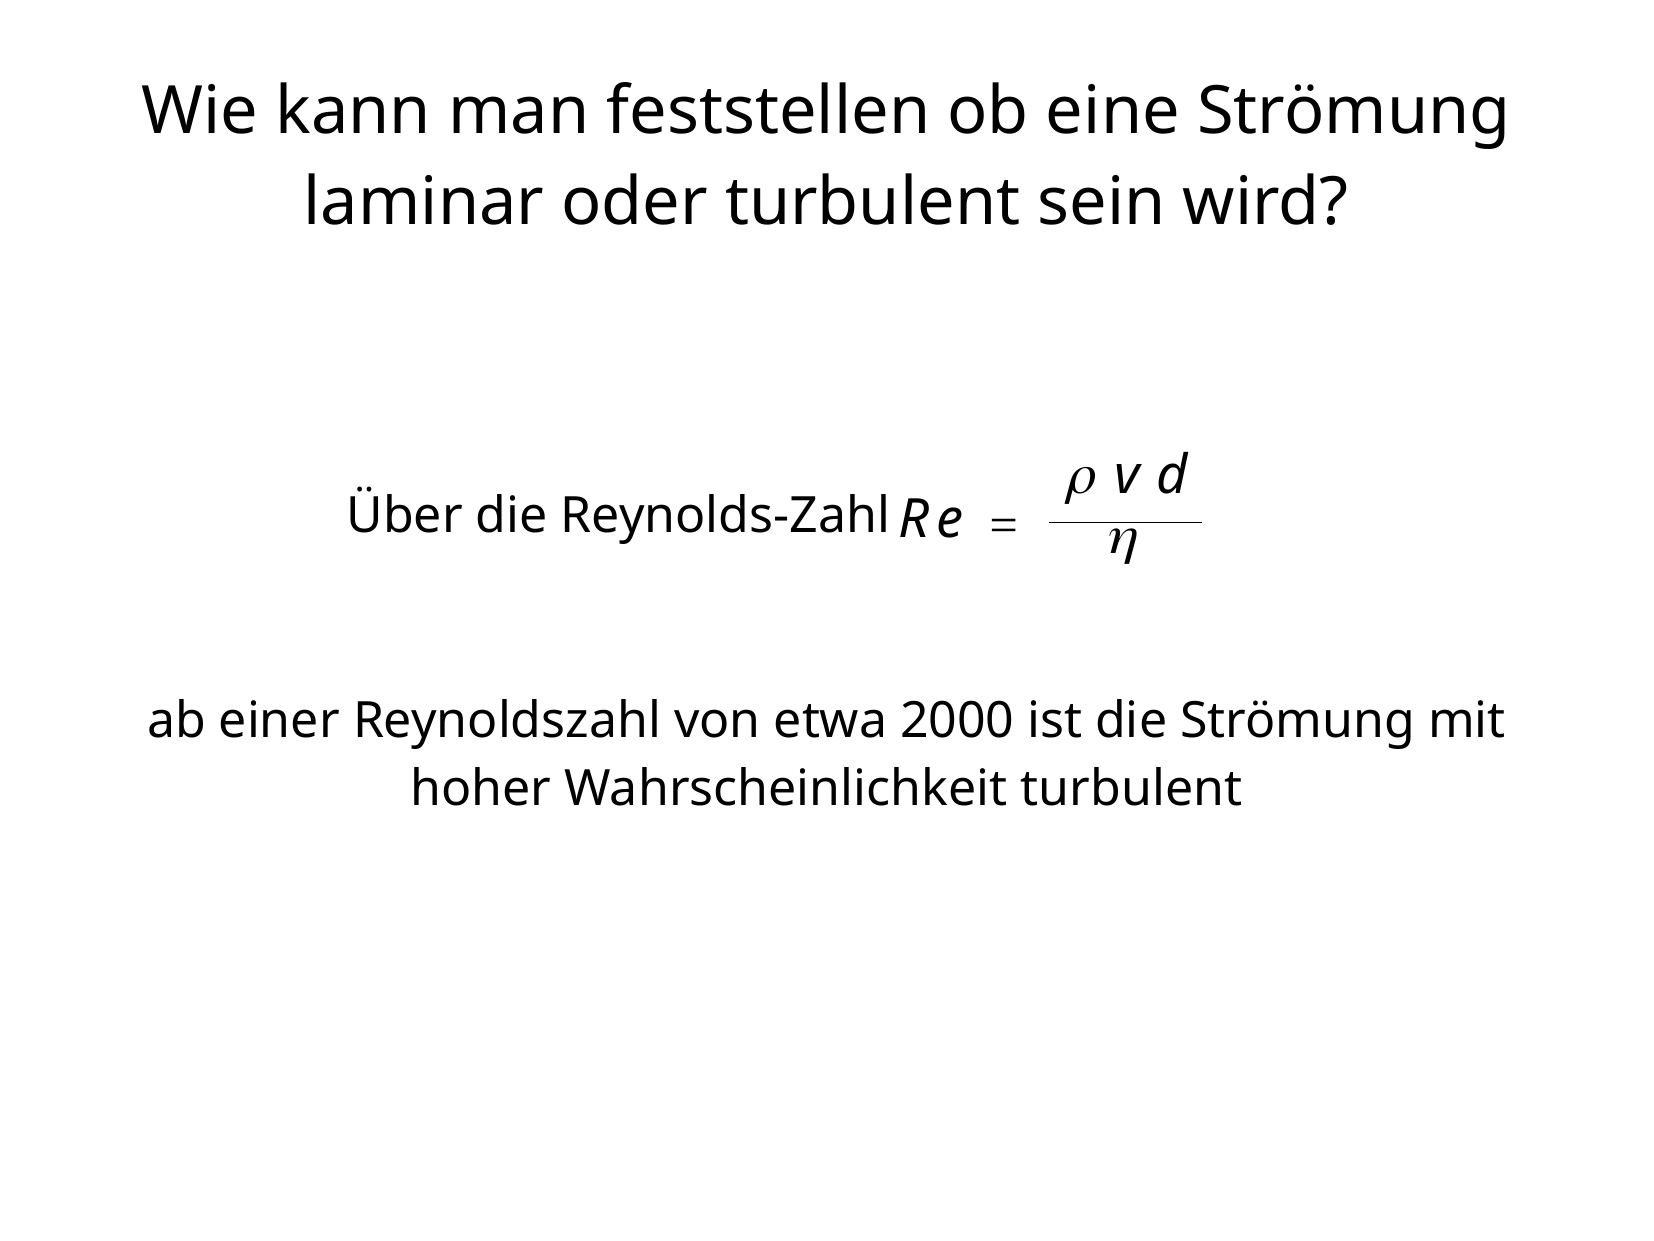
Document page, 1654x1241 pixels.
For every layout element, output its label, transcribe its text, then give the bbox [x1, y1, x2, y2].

title Wie kann man feststellen ob eine Strömung laminar oder turbulent sein wird? [82, 49, 1571, 257]
subtitle Über die Reynolds-Zahl ab einer Reynoldszahl von etwa 2000 ist die Strömung mit hoher Wahrscheinlichkeit turbulent [82, 290, 1571, 1010]
chart [892, 442, 1210, 567]
